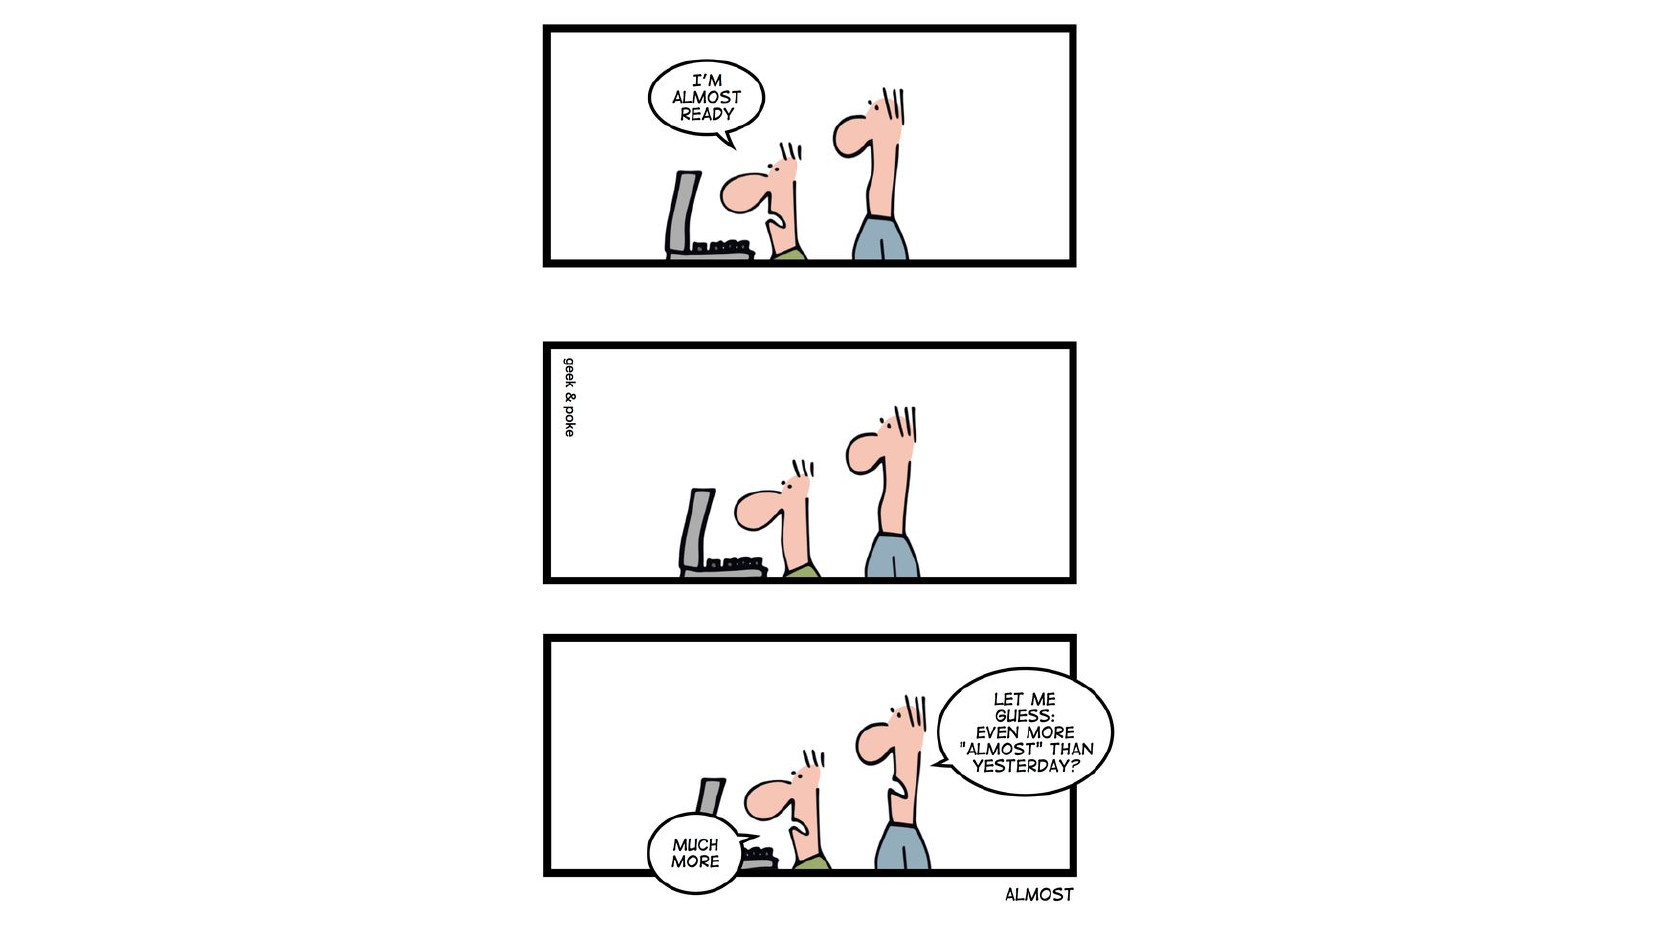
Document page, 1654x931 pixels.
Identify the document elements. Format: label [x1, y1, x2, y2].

picture [536, 17, 1118, 904]
